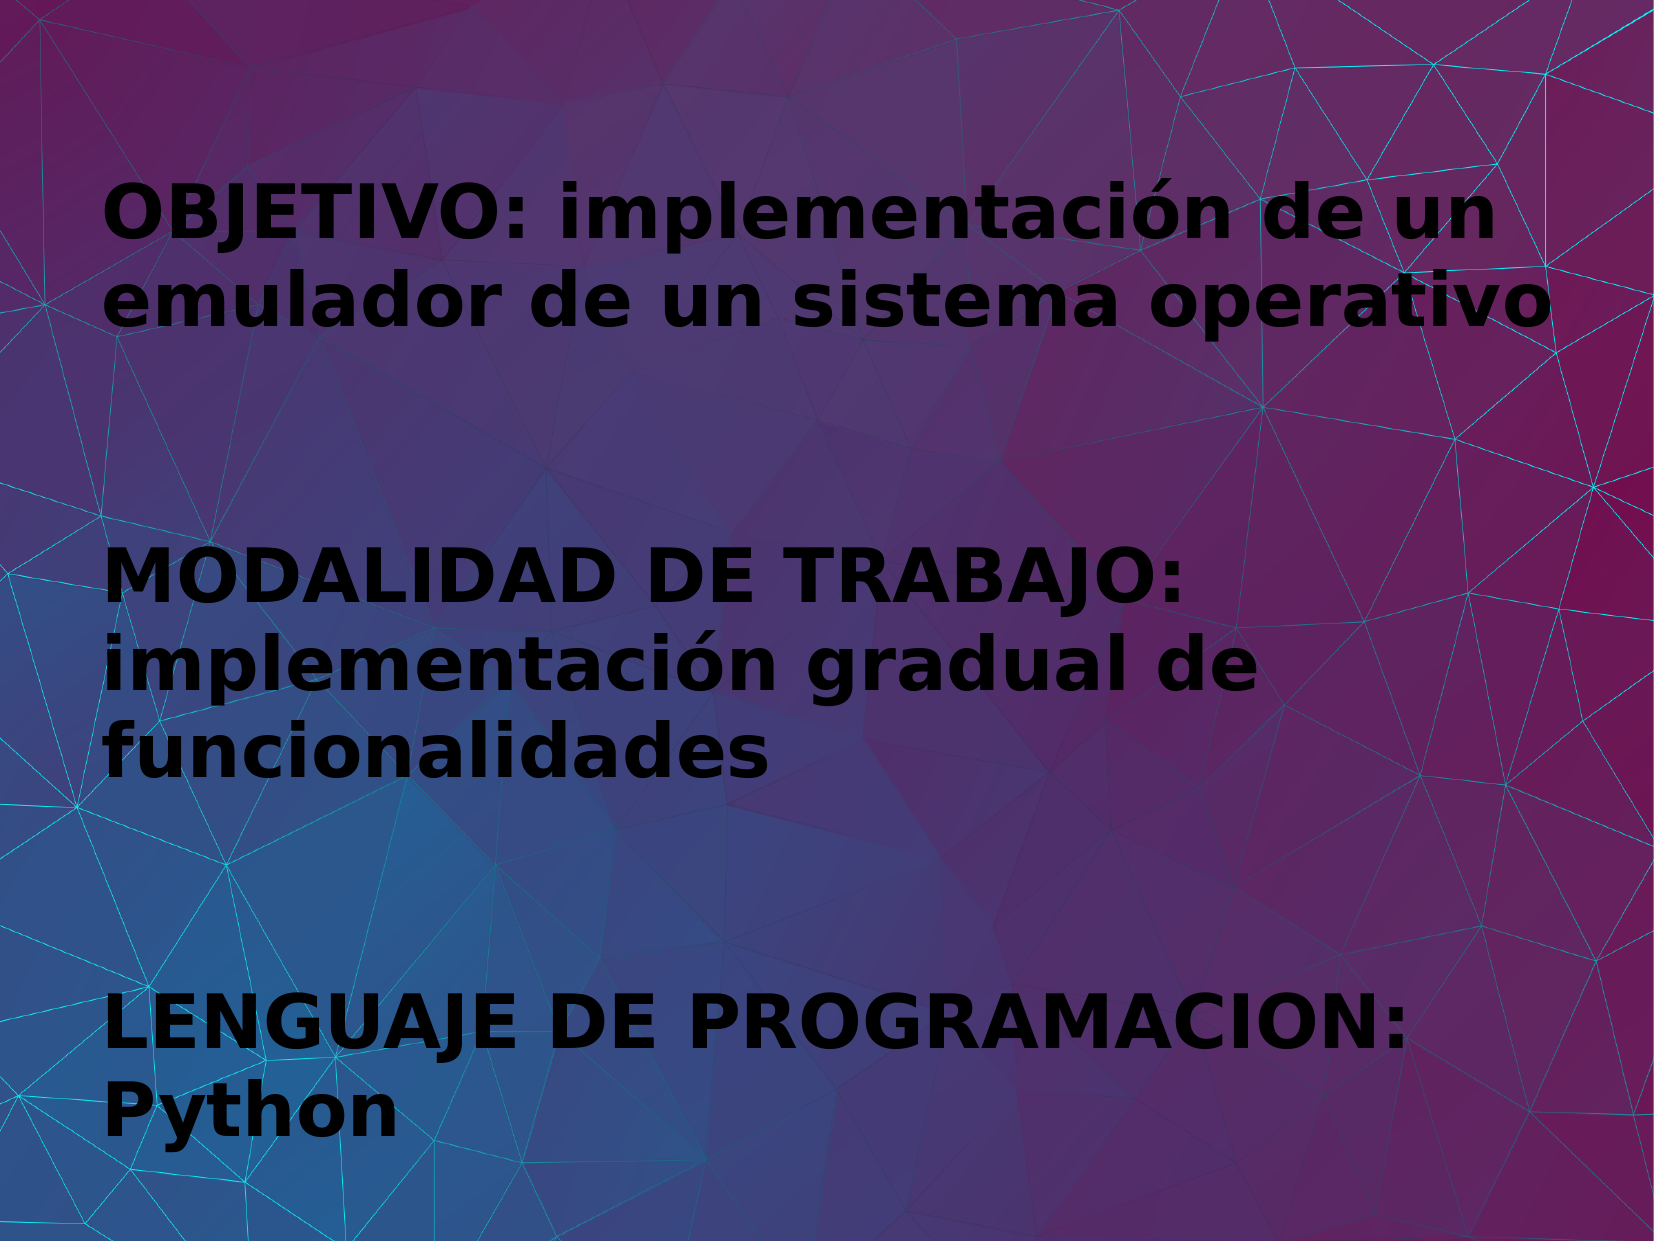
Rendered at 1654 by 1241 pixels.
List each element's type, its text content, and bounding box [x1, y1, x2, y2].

picture [0, 0, 1654, 1241]
title LENGUAJE DE PROGRAMACION: Python [101, 962, 1591, 1171]
title MODALIDAD DE TRABAJO: implementación gradual de funcionalidades [101, 533, 1591, 796]
title OBJETIVO: implementación de un emulador de un sistema operativo [101, 152, 1591, 361]
